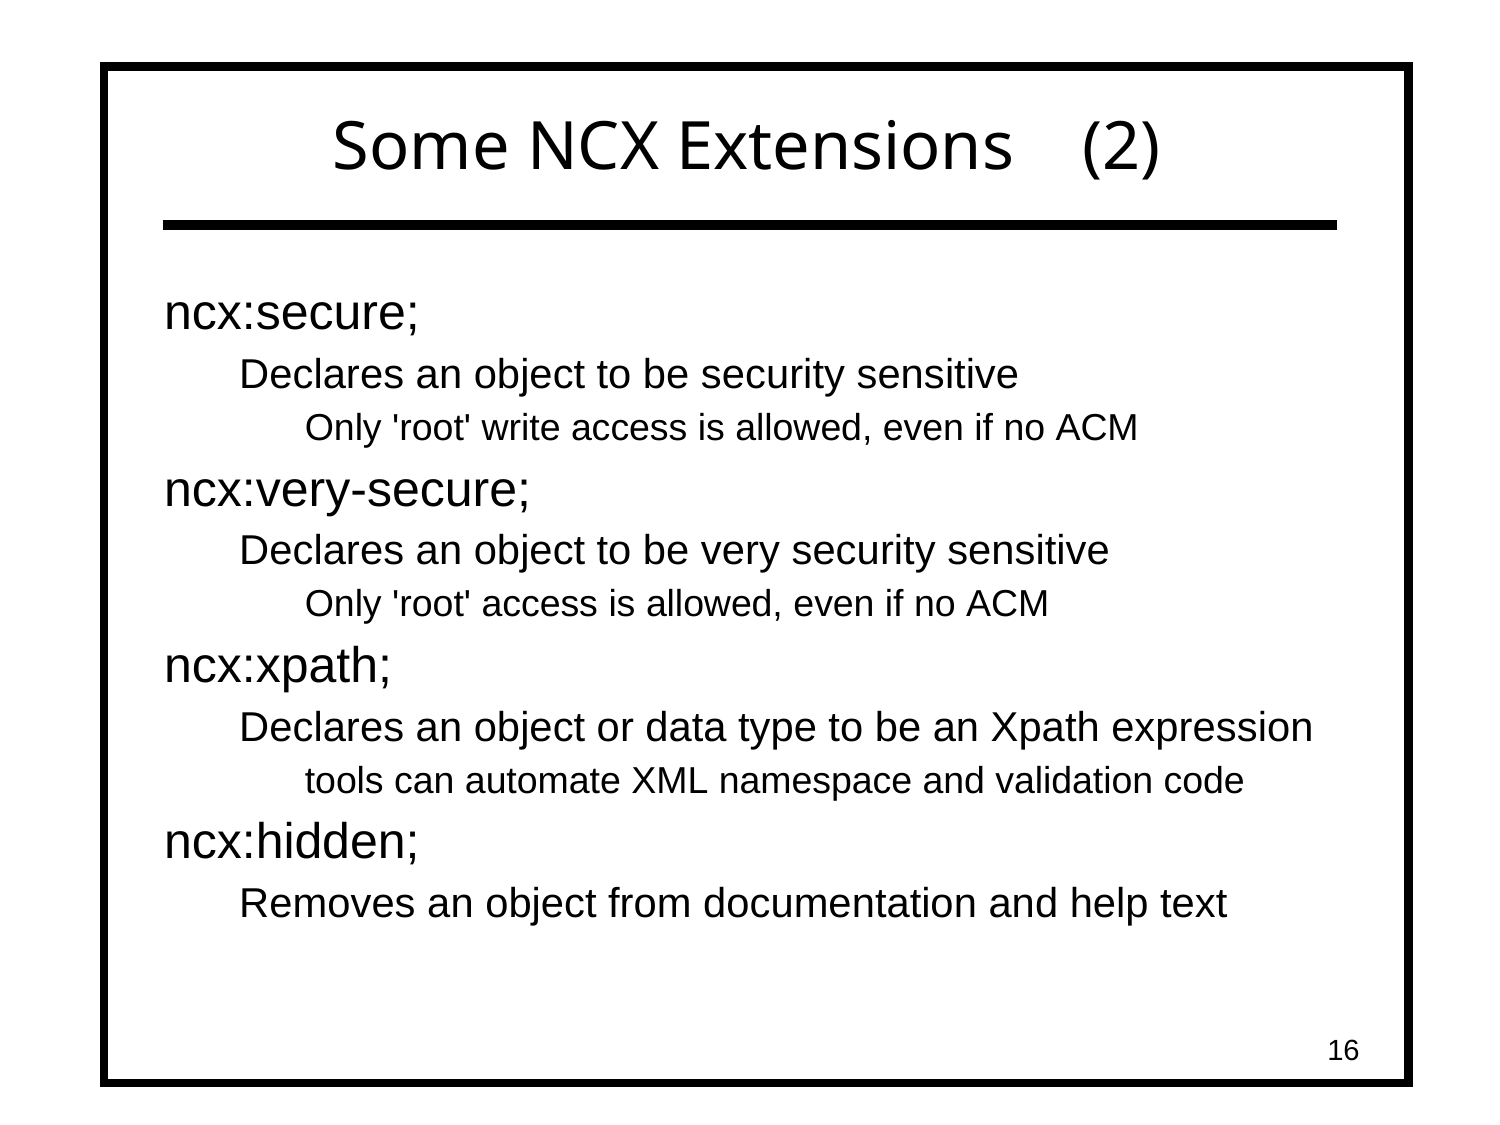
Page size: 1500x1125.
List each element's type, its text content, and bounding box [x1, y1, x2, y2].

title Some NCX Extensions (2) [162, 74, 1332, 213]
list ncx:secure; Declares an object to be security sensitive Only 'root' write access is allowed, even if no ACM ncx:very-secure; Declares an object to be very security sensitive Only 'root' access is allowed, even if no ACM ncx:xpath; Declares an object or data type to be an Xpath expression tools can automate XML namespace and validation code ncx:hidden; Removes an object from documentation and help text [164, 284, 1340, 973]
